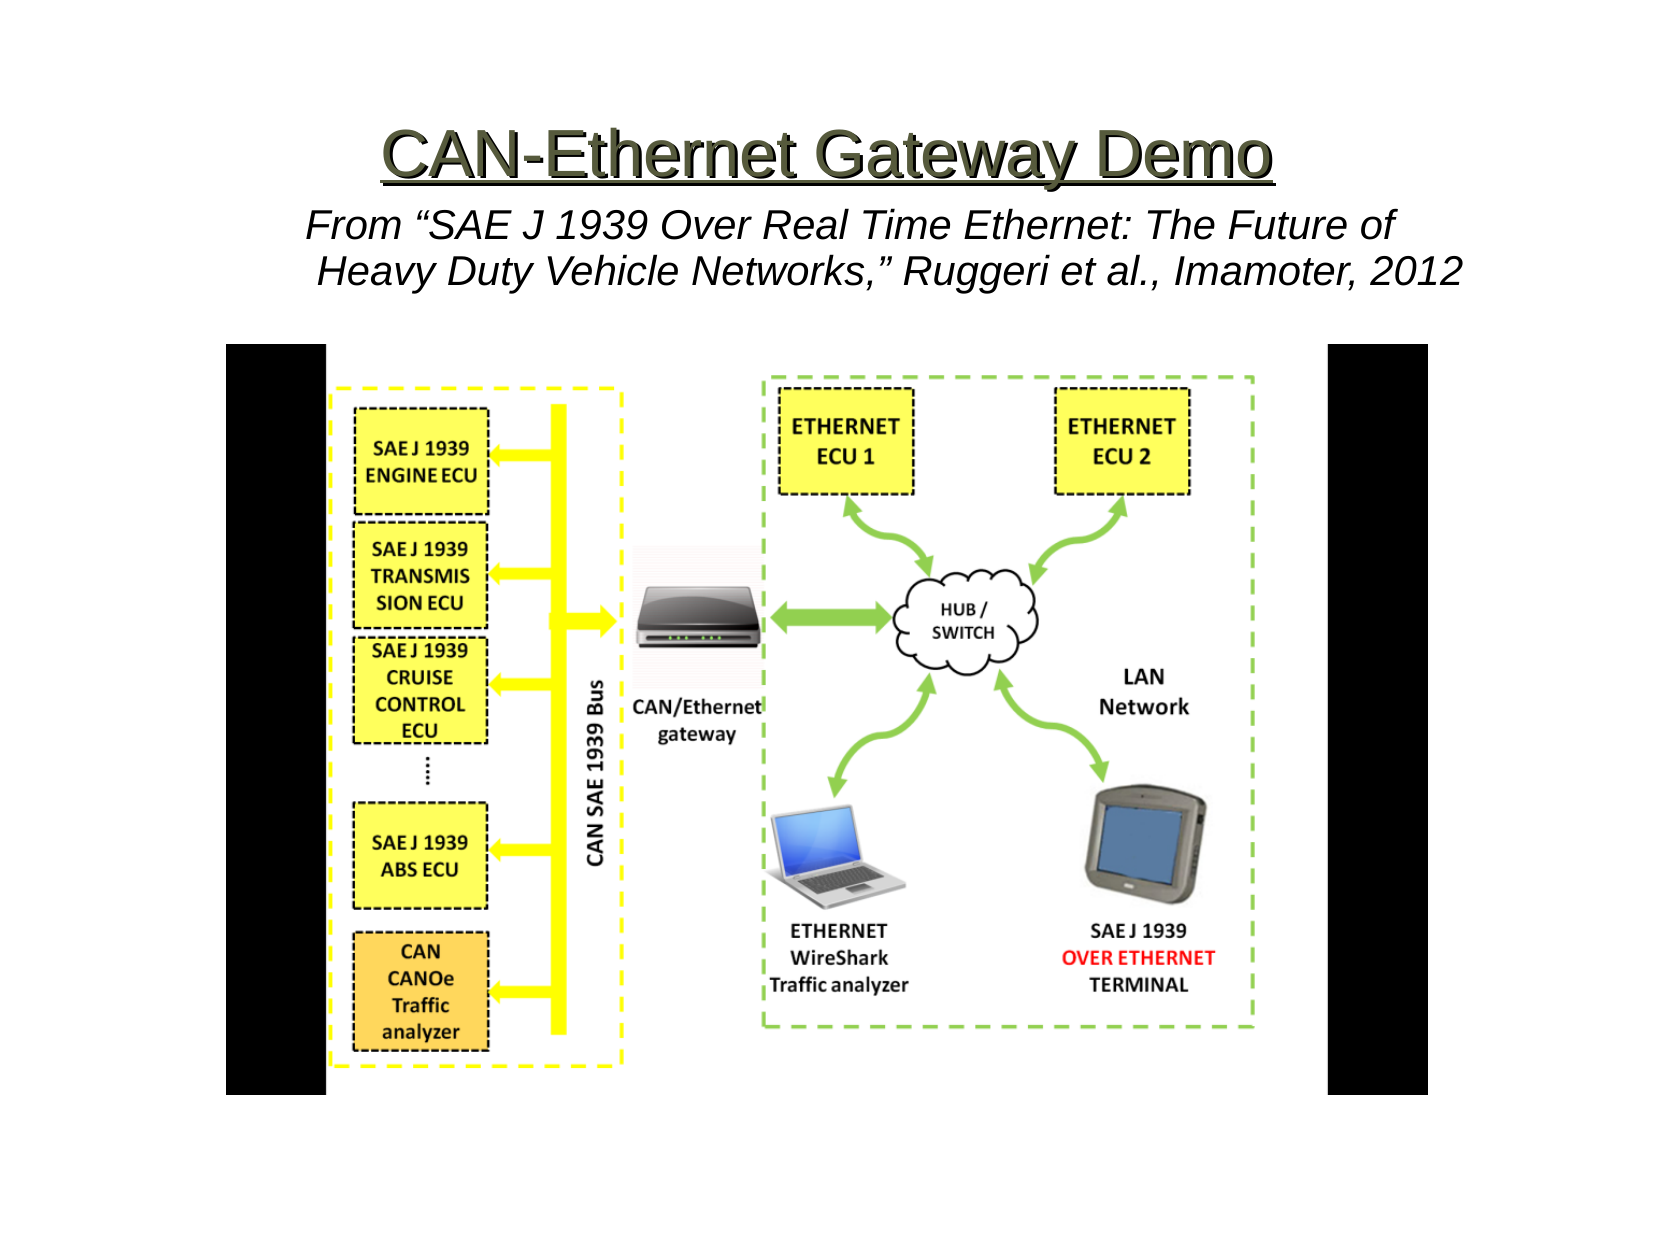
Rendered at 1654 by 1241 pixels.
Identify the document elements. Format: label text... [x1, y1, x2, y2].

title CAN-Ethernet Gateway Demo [82, 49, 1571, 257]
picture [226, 344, 1428, 1096]
text_box From “SAE J 1939 Over Real Time Ethernet: The Future of Heavy Duty Vehicle Networks,” Ruggeri et al., Imamoter, 2012 [290, 194, 1478, 303]
